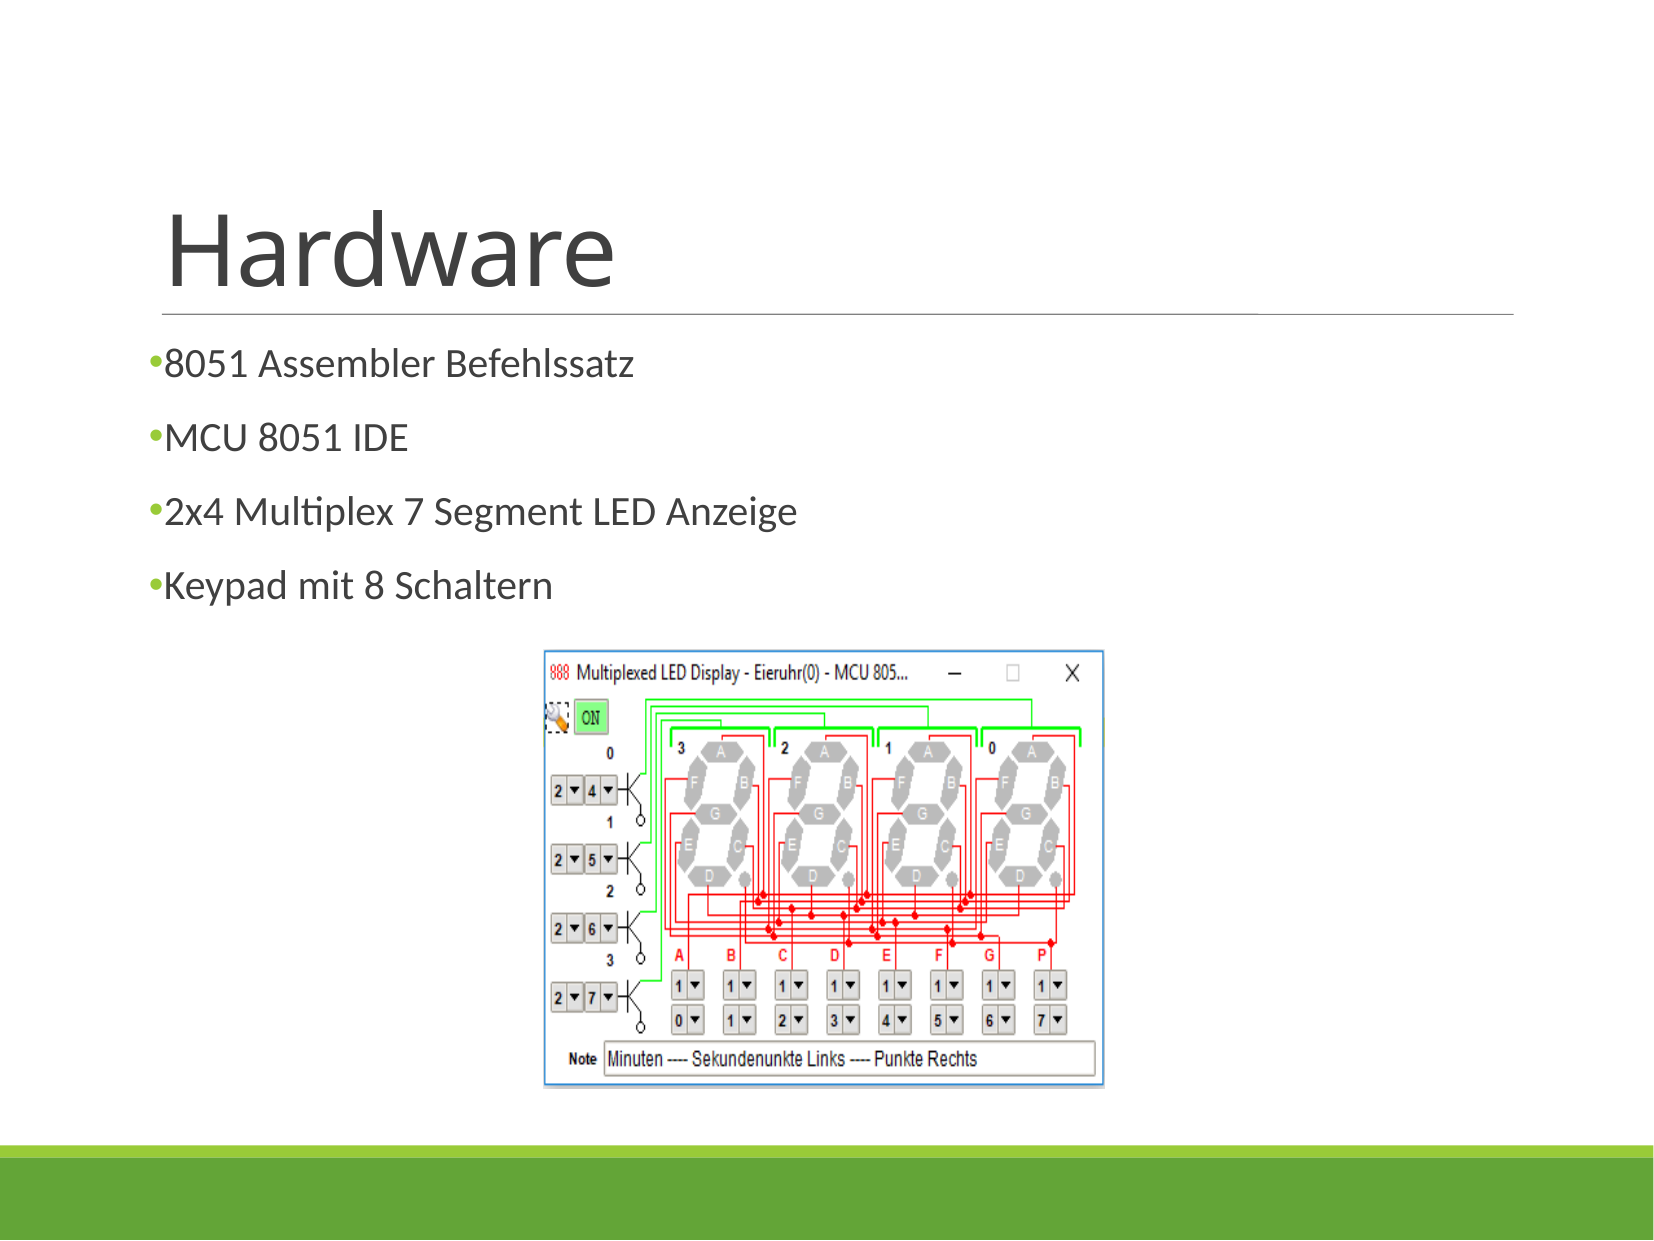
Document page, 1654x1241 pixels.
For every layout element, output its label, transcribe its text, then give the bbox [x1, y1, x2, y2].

title Hardware [148, 51, 1513, 315]
picture [543, 649, 1105, 1089]
list 8051 Assembler Befehlssatz MCU 8051 IDE 2x4 Multiplex 7 Segment LED Anzeige Keypad mit 8 Schaltern [148, 333, 1513, 1062]
